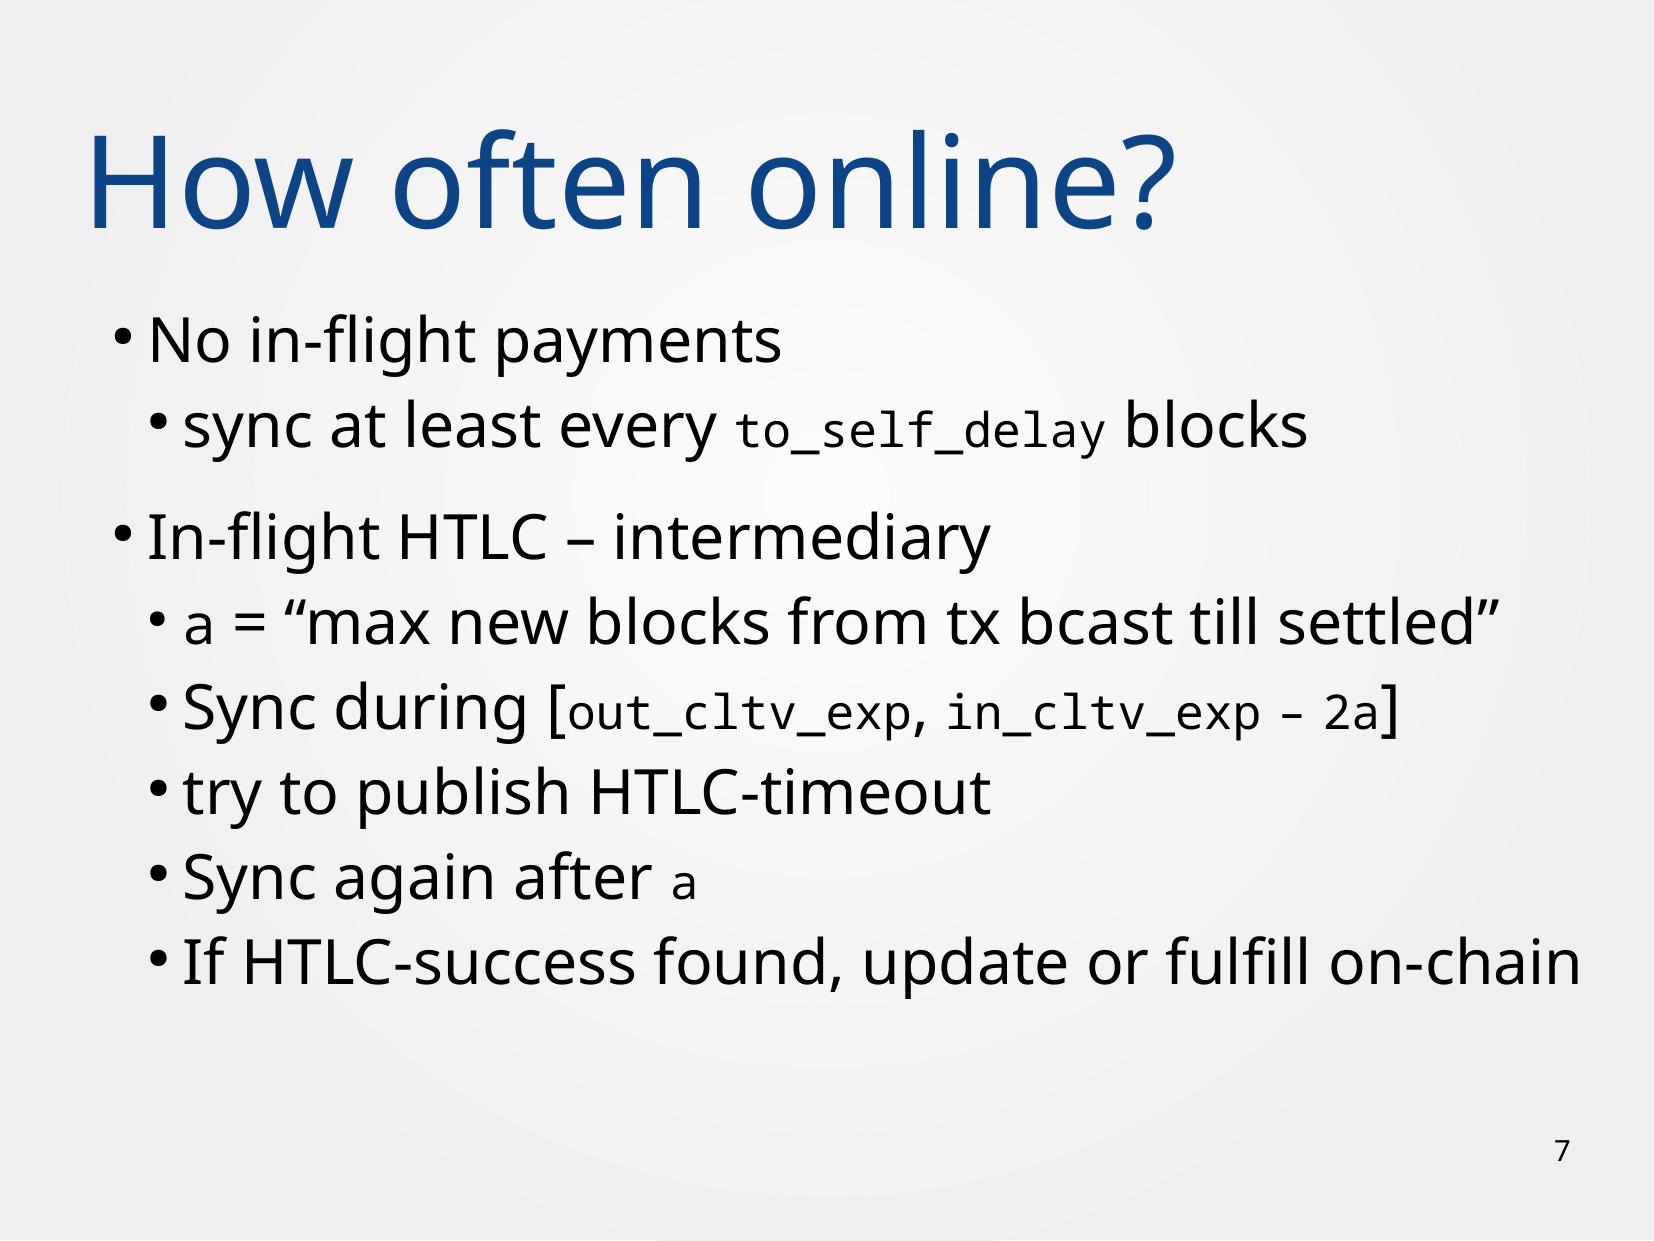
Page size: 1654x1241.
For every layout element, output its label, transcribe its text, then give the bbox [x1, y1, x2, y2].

text_box No in-flight payments sync at least every to_self_delay blocks In-flight HTLC – intermediary a = “max new blocks from tx bcast till settled” Sync during [out_cltv_exp, in_cltv_exp – 2a] try to publish HTLC-timeout Sync again after a If HTLC-success found, update or fulfill on-chain [97, 288, 1613, 1010]
title How often online? [82, 9, 1572, 267]
